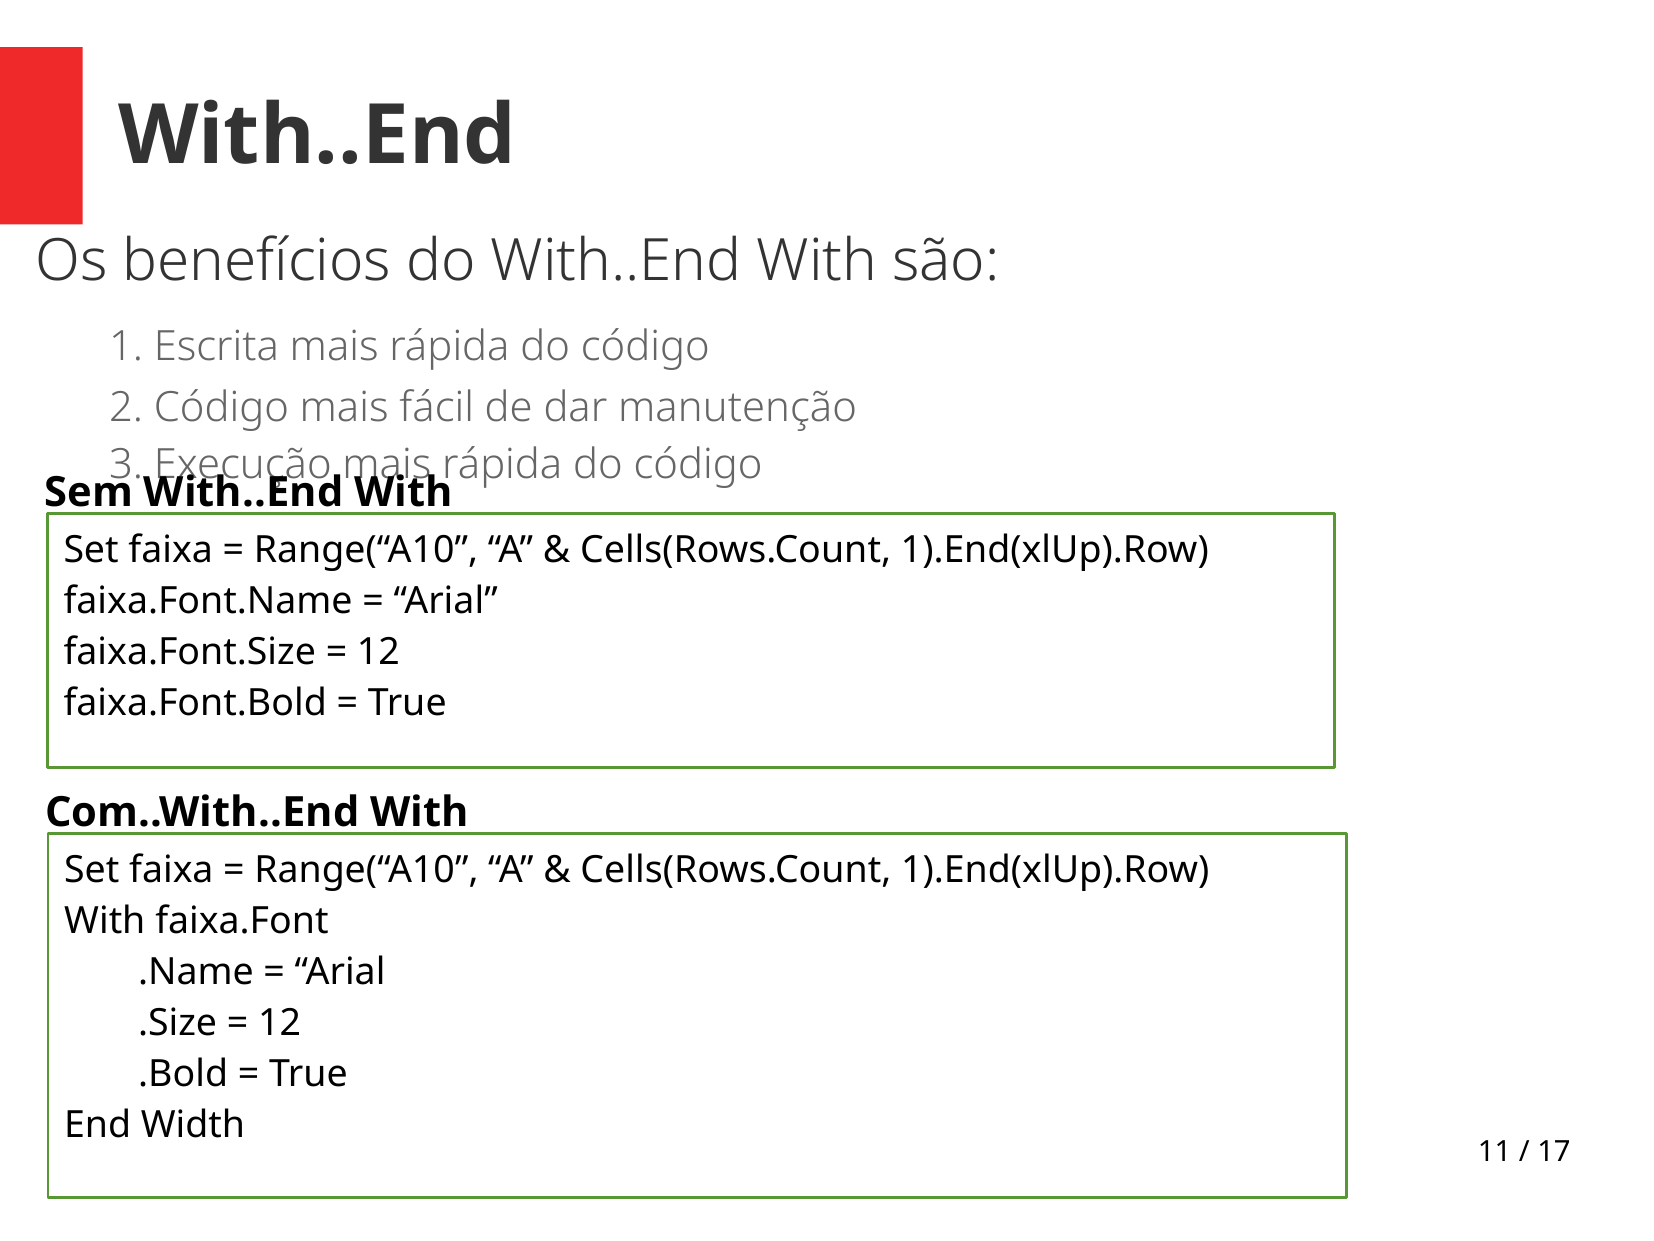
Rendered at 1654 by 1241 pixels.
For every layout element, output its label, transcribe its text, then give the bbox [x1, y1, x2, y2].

title With..End [118, 49, 1571, 213]
text_box Set faixa = Range(“A10”, “A” & Cells(Rows.Count, 1).End(xlUp).Row) With faixa.Font .Name = “Arial .Size = 12 .Bold = True End Width [48, 833, 1347, 1198]
text_box Set faixa = Range(“A10”, “A” & Cells(Rows.Count, 1).End(xlUp).Row) faixa.Font.Name = “Arial” faixa.Font.Size = 12 faixa.Font.Bold = True [47, 513, 1335, 768]
text_box Sem With..End With [29, 454, 445, 520]
list Os benefícios do With..End With são: 1. Escrita mais rápida do código 2. Código mais fácil de dar manutenção 3. Execução mais rápida do código [35, 218, 1607, 361]
text_box Com..With..End With [30, 774, 465, 840]
